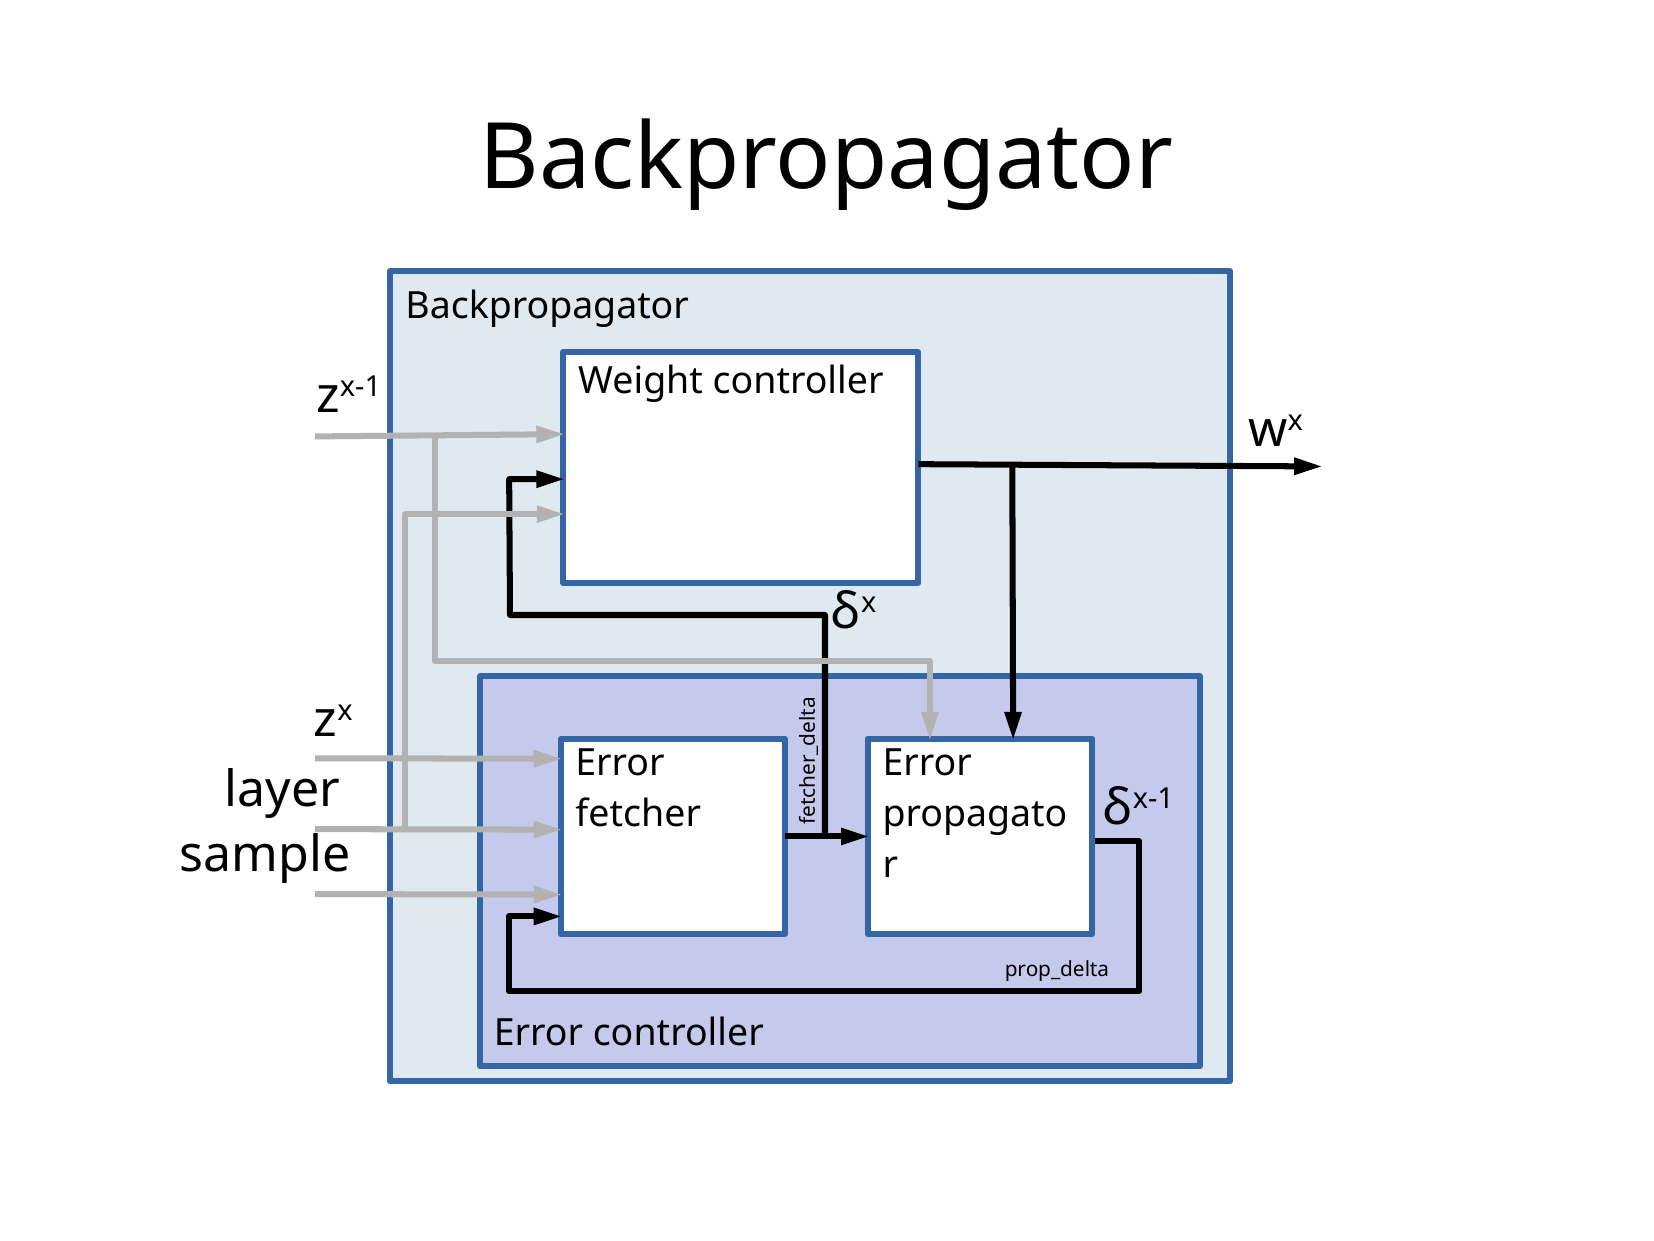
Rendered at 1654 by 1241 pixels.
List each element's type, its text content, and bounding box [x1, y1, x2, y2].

text_box [390, 468, 1231, 1082]
text_box [972, 271, 1231, 462]
text_box [438, 435, 563, 511]
text_box [513, 468, 1010, 728]
text_box [390, 439, 432, 755]
text_box zx [298, 675, 374, 745]
text_box δx [806, 567, 891, 657]
text_box layer [210, 745, 374, 810]
text_box zx-1 [301, 351, 408, 441]
text_box [438, 517, 785, 658]
text_box Error fetcher [560, 728, 771, 738]
text_box wx [1233, 469, 1294, 475]
text_box [390, 349, 563, 433]
text_box wx [1299, 467, 1322, 475]
text_box Error controller [479, 997, 888, 1147]
text_box Backpropagator [390, 271, 1052, 349]
text_box prop_delta [990, 946, 1126, 993]
text_box Error propagator [867, 728, 1093, 910]
text_box Weight controller [563, 349, 972, 495]
text_box δx-1 [1029, 763, 1189, 926]
text_box fetcher_delta [785, 604, 862, 840]
text_box sample [165, 810, 374, 973]
title Backpropagator [82, 49, 1571, 257]
text_box [390, 762, 402, 826]
text_box wx [1233, 385, 1322, 466]
